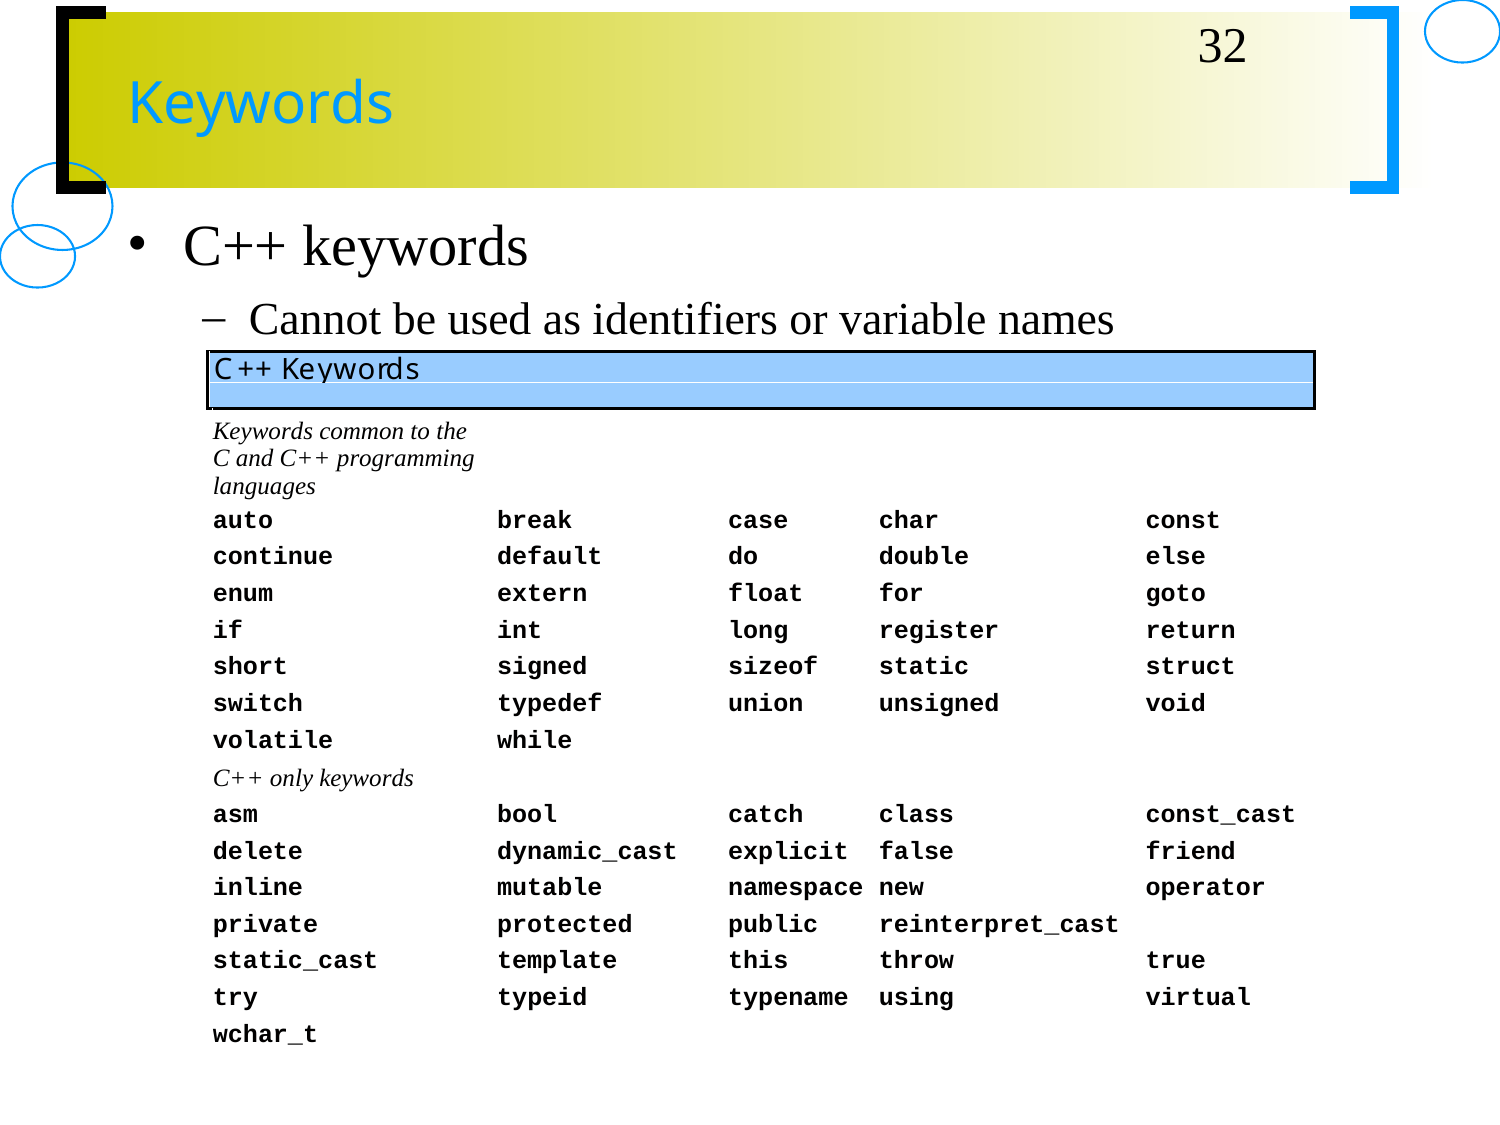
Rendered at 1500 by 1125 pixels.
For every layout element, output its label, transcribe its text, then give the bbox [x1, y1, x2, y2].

chart [150, 350, 1373, 1125]
title Keywords [112, 12, 1388, 188]
list C++ keywords Cannot be used as identifiers or variable names [112, 199, 1388, 1063]
